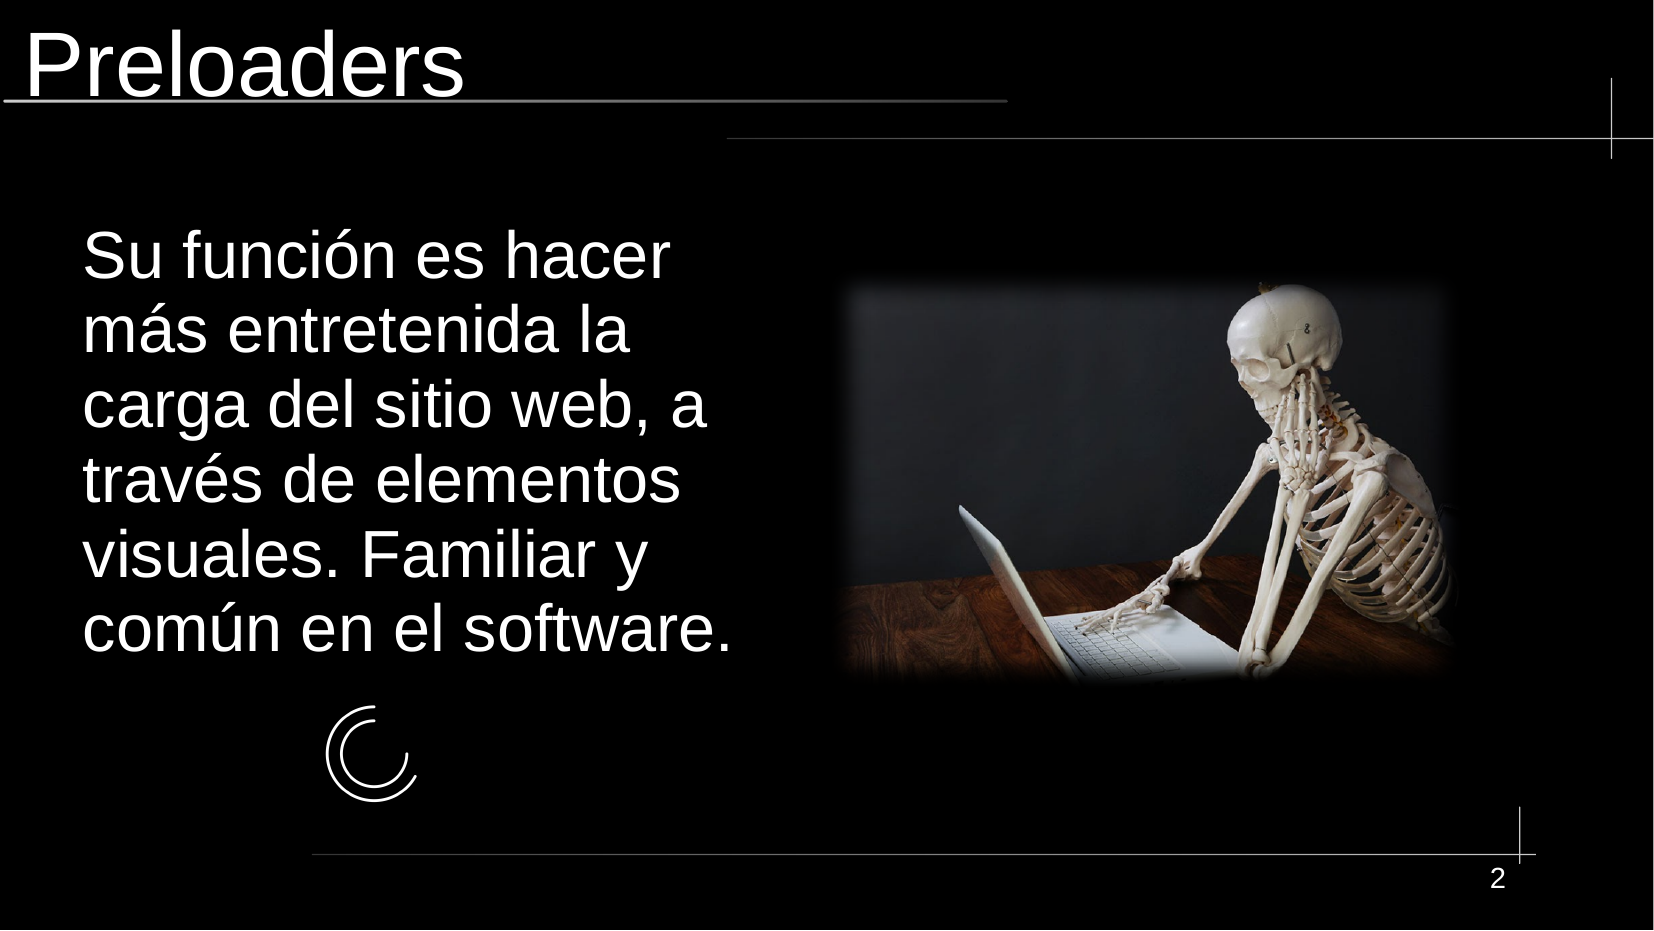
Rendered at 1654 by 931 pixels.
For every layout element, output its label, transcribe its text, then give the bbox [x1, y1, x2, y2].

picture [275, 679, 473, 828]
picture [826, 265, 1465, 689]
title Preloaders [23, 11, 1589, 119]
list Su función es hacer más entretenida la carga del sitio web, a través de elementos visuales. Familiar y común en el software. [82, 217, 768, 758]
